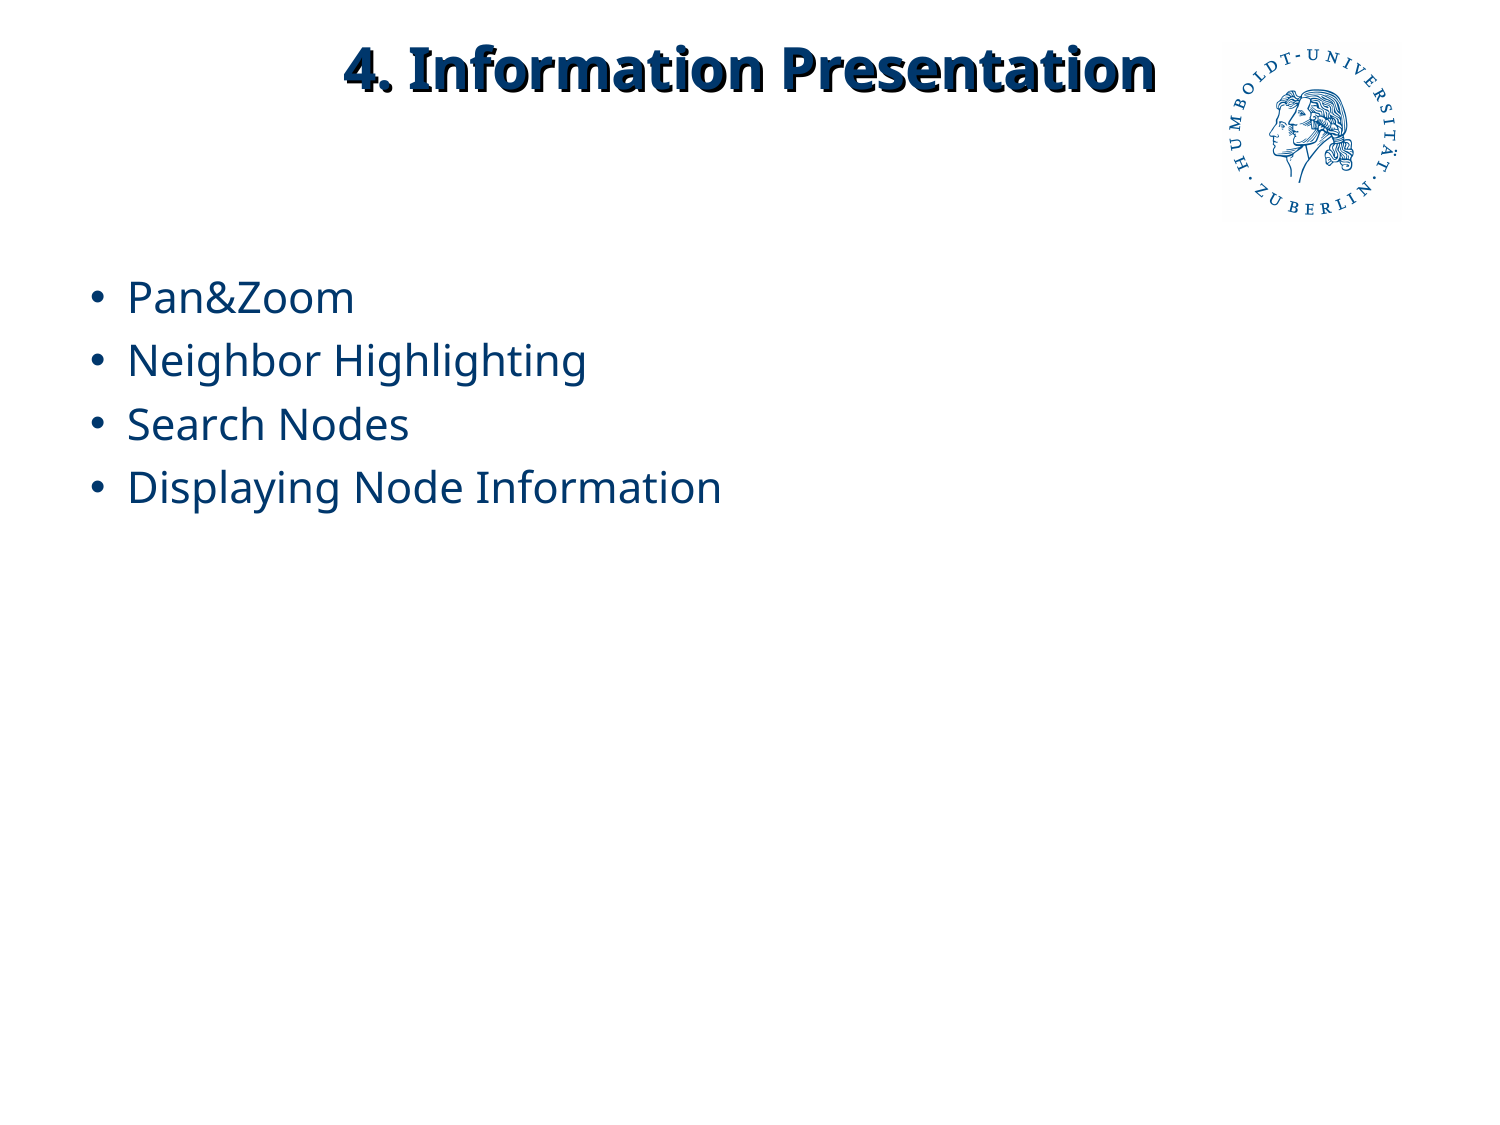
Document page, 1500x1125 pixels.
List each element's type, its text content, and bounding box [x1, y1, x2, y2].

title 4. Information Presentation [75, 31, 1426, 219]
list Pan&Zoom Neighbor Highlighting Search Nodes Displaying Node Information [75, 262, 1426, 1005]
